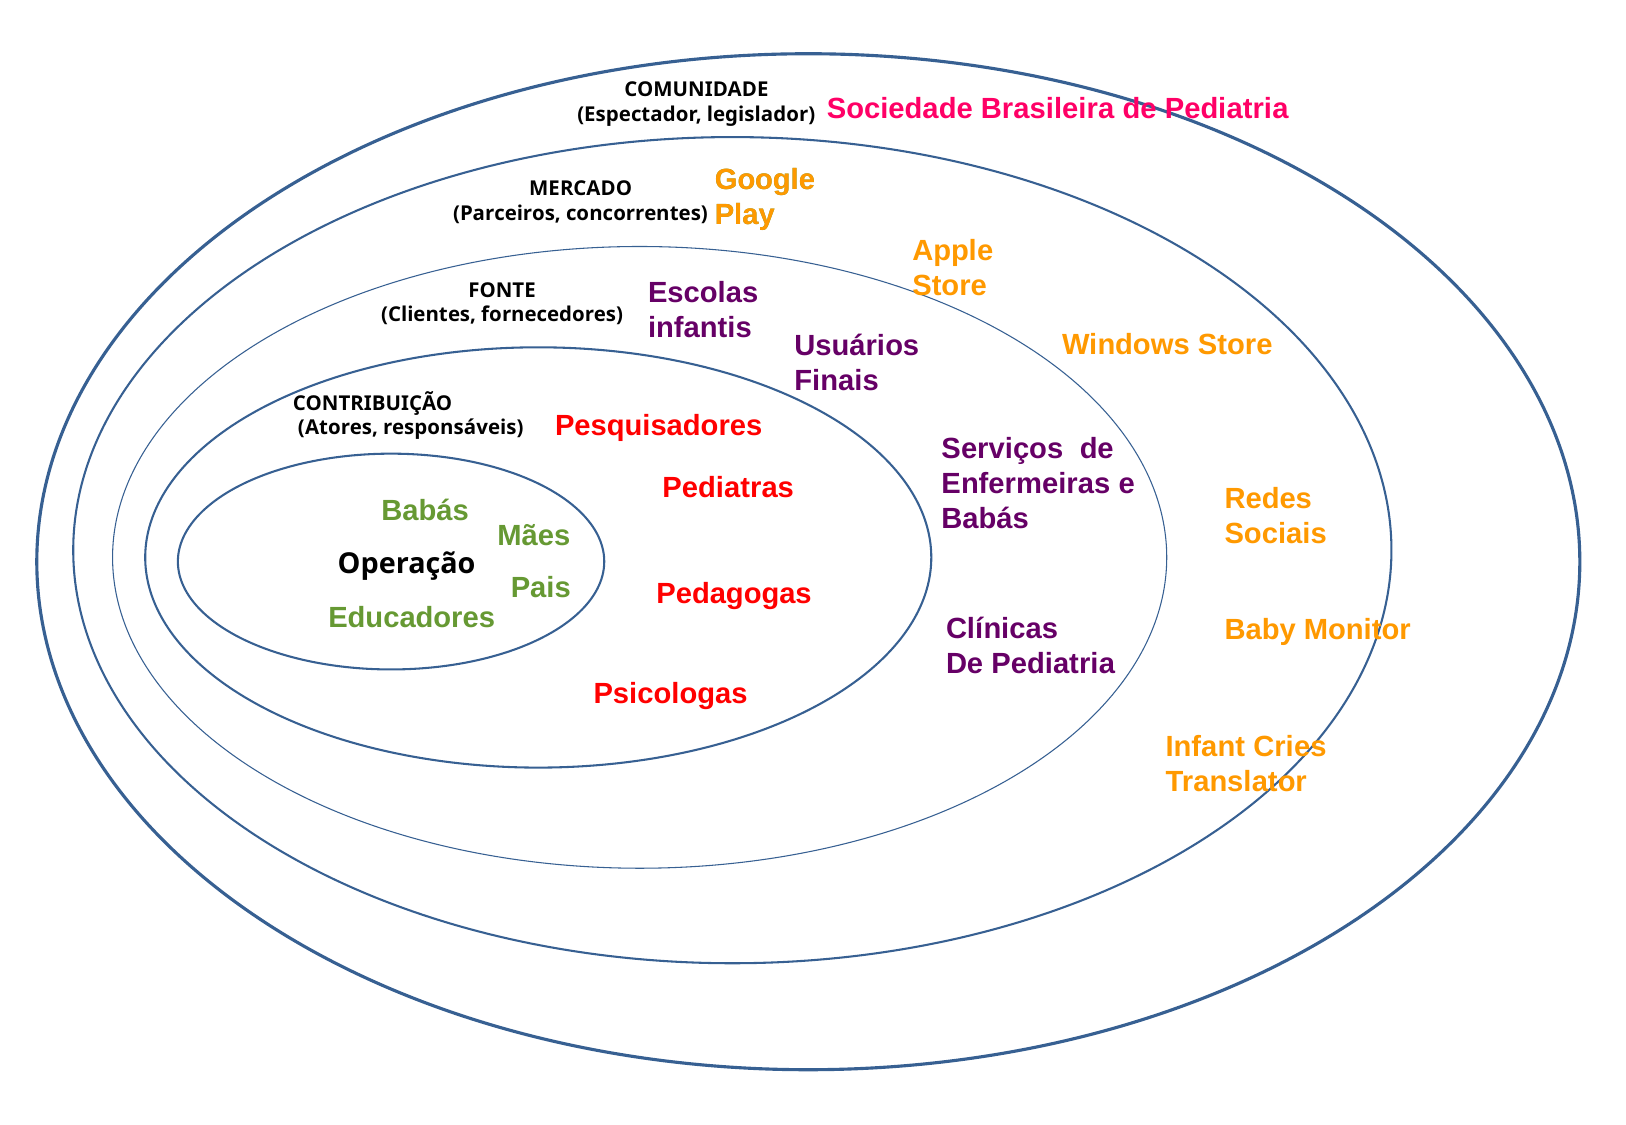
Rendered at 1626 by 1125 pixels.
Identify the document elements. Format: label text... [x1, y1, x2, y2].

text_box Psicologas [578, 667, 763, 715]
text_box Apple Store [897, 224, 1091, 272]
text_box Pedagogas [641, 566, 827, 615]
text_box Clínicas De Pediatria [931, 602, 1172, 650]
text_box Redes Sociais [1209, 472, 1451, 520]
text_box Pais [496, 560, 586, 609]
text_box Mães [482, 508, 586, 557]
text_box MERCADO (Parceiros, concorrentes) [431, 163, 730, 237]
text_box Infant Cries Translator [1150, 720, 1392, 768]
text_box Google Play [699, 153, 898, 201]
text_box Escolas infantis [633, 265, 875, 314]
text_box Educadores [313, 590, 511, 639]
text_box Operação [198, 490, 615, 635]
text_box COMUNIDADE (Espectador, legislador) [560, 67, 833, 135]
text_box Pesquisadores [540, 398, 778, 447]
text_box Usuários Finais [779, 318, 1021, 367]
text_box CONTRIBUIÇÃO (Atores, responsáveis) [281, 381, 541, 447]
text_box FONTE (Clientes, fornecedores) [363, 268, 641, 334]
text_box Sociedade Brasileira de Pediatria [812, 82, 1347, 130]
text_box Baby Monitor [1209, 602, 1451, 651]
text_box Babás [366, 483, 485, 532]
text_box Pediatras [647, 460, 810, 509]
text_box Serviços de Enfermeiras e Babás [926, 422, 1168, 470]
text_box Windows Store [1047, 318, 1288, 367]
